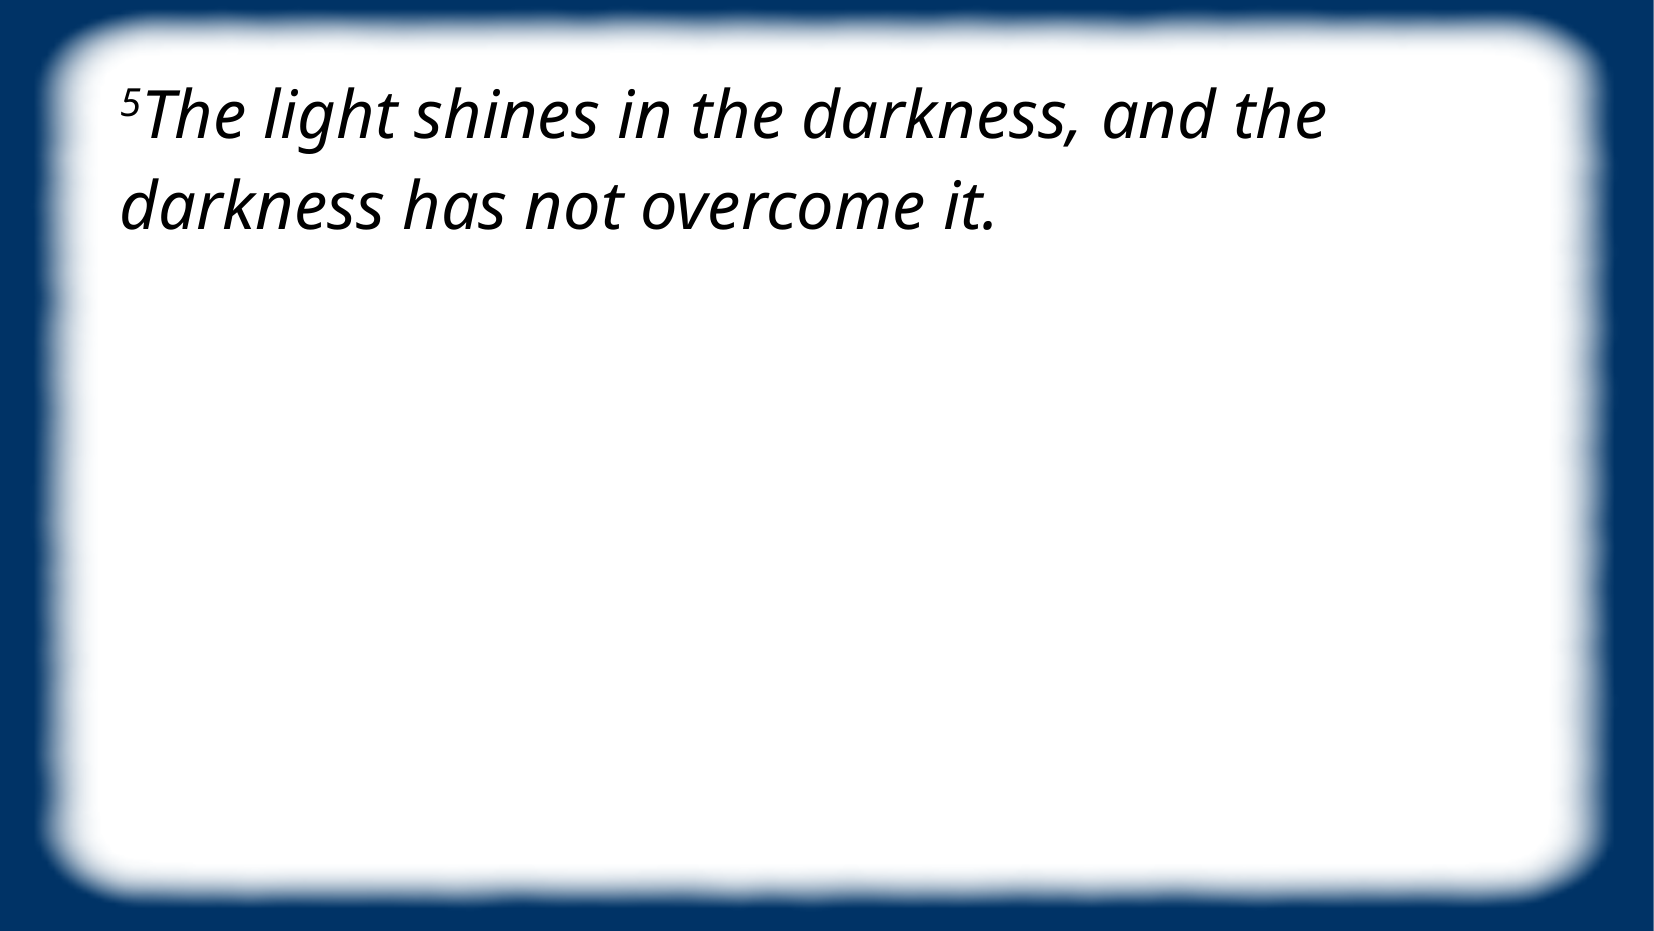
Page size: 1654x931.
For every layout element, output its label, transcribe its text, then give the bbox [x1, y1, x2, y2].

picture [0, 0, 1654, 931]
text_box 5The light shines in the darkness, and the darkness has not overcome it. [105, 60, 1546, 253]
